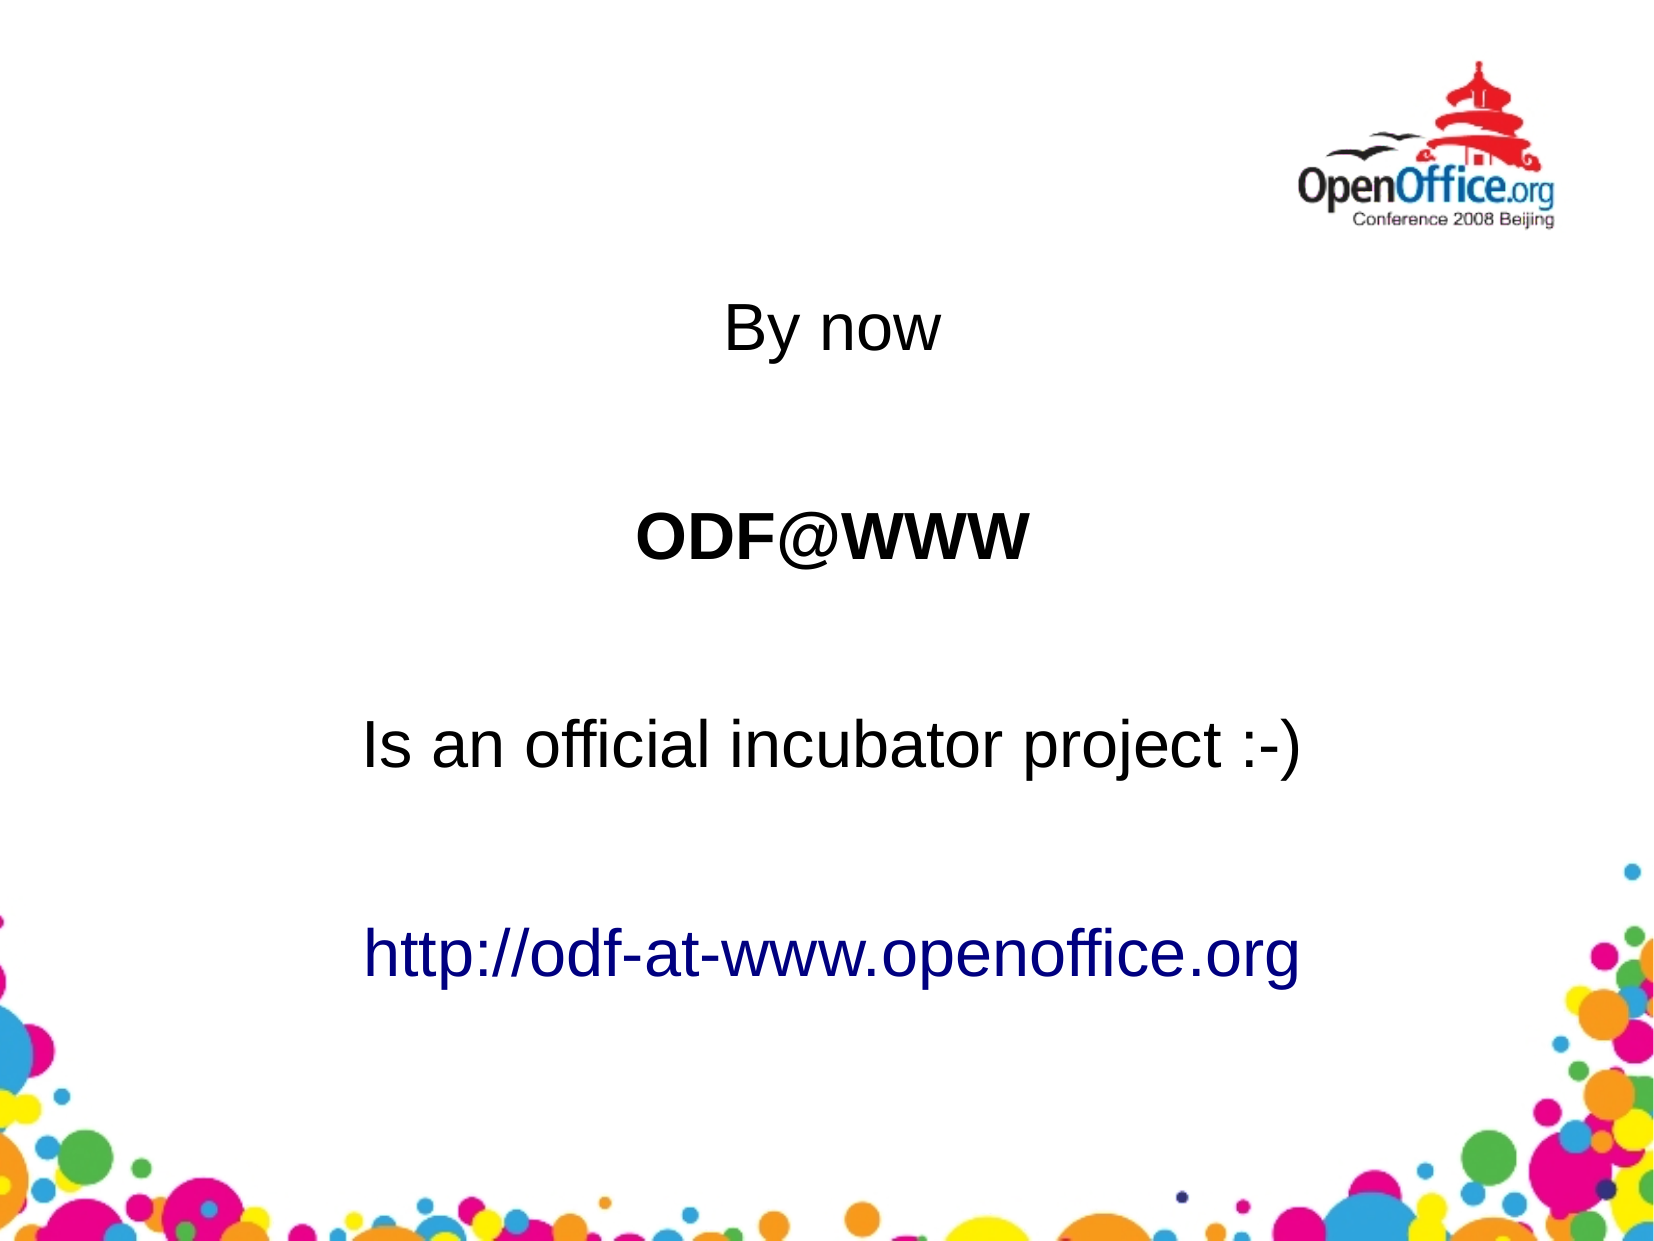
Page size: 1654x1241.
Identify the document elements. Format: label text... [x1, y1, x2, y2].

picture [1285, 51, 1569, 250]
list By now ODF@WWW Is an official incubator project :-) http://odf-at-www.openoffice.org [88, 290, 1577, 1109]
picture [0, 810, 1654, 1241]
